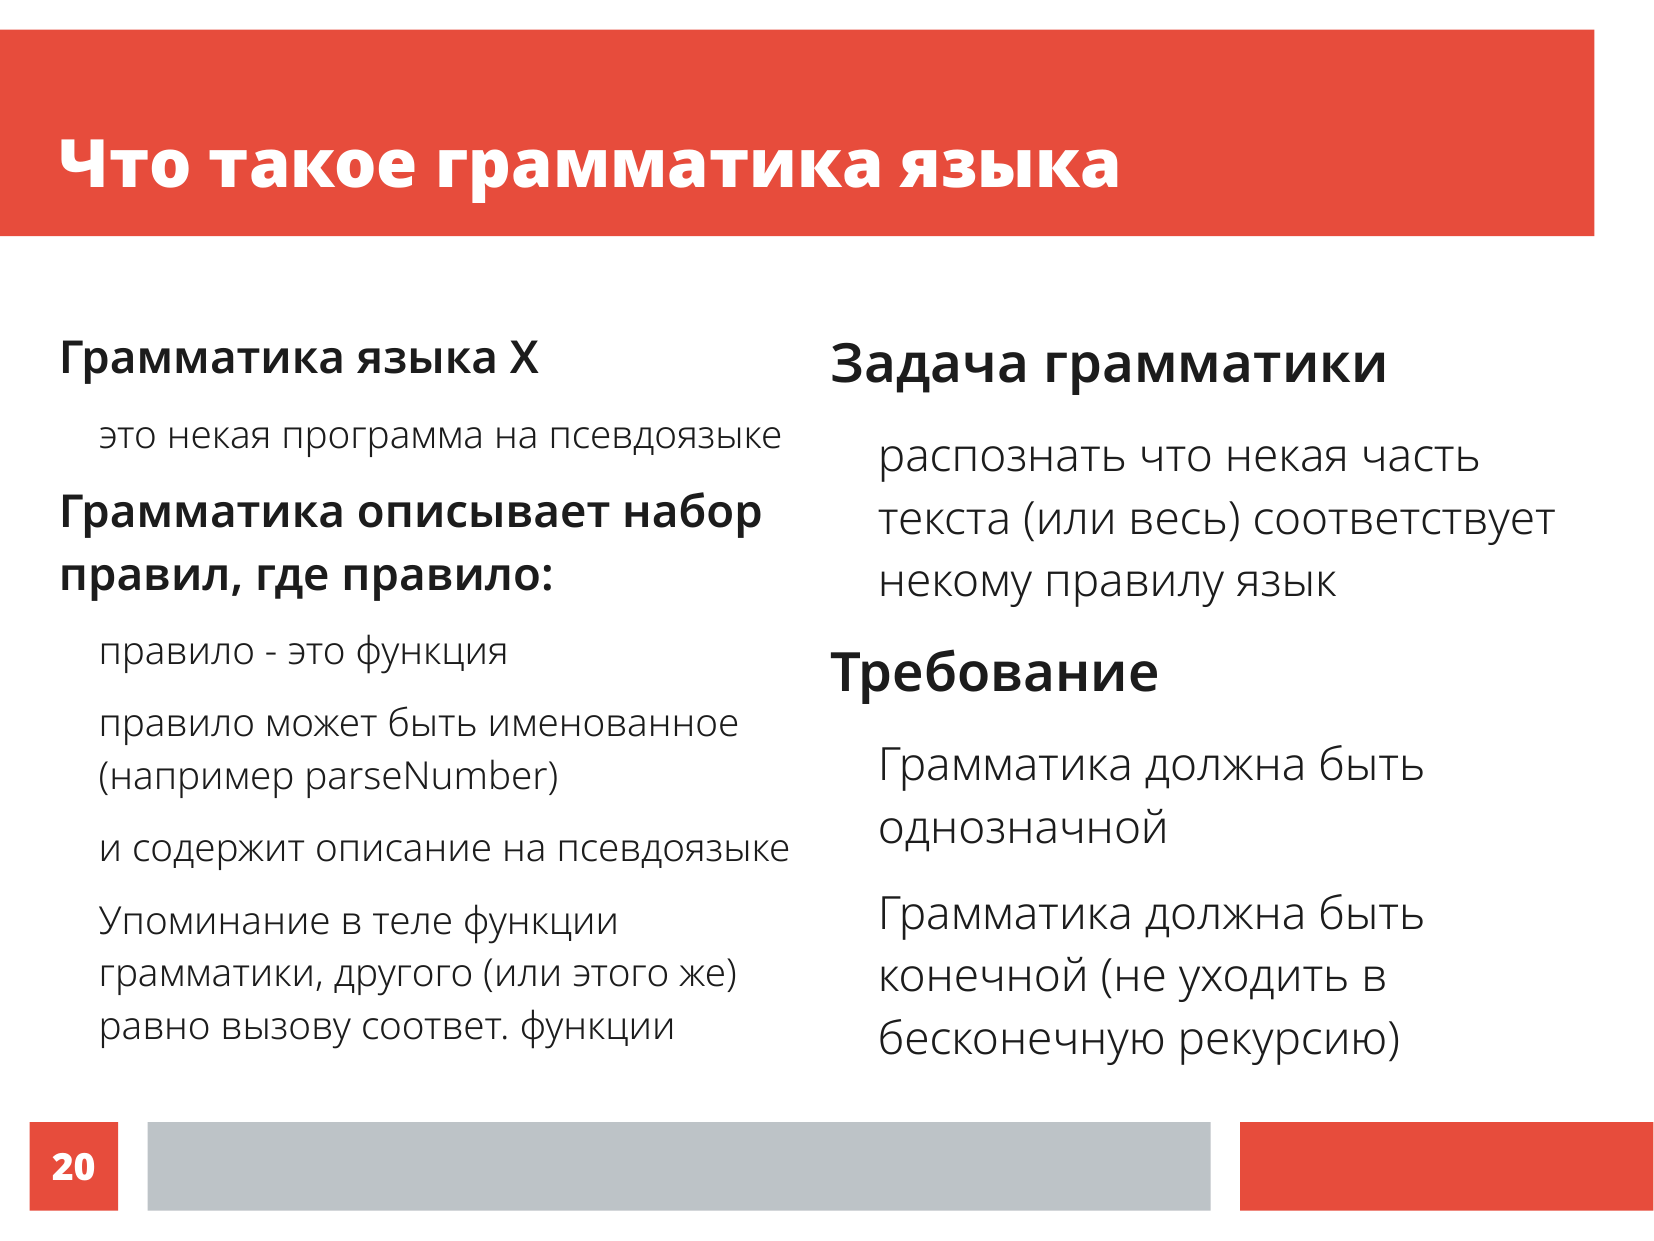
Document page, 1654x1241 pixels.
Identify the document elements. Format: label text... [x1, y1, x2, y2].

list Грамматика языка X это некая программа на псевдоязыке Грамматика описывает набор правил, где правило: правило - это функция правило может быть именованное (например parseNumber) и содержит описание на псевдоязыке Упоминание в теле функции грамматики, другого (или этого же) равно вызову соответ. функции [59, 324, 794, 1093]
list Задача грамматики распознать что некая часть текста (или весь) соответствует некому правилу язык Требование Грамматика должна быть однозначной Грамматика должна быть конечной (не уходить в бесконечную рекурсию) [830, 324, 1566, 1093]
title Что такое грамматика языка [59, 59, 1595, 207]
